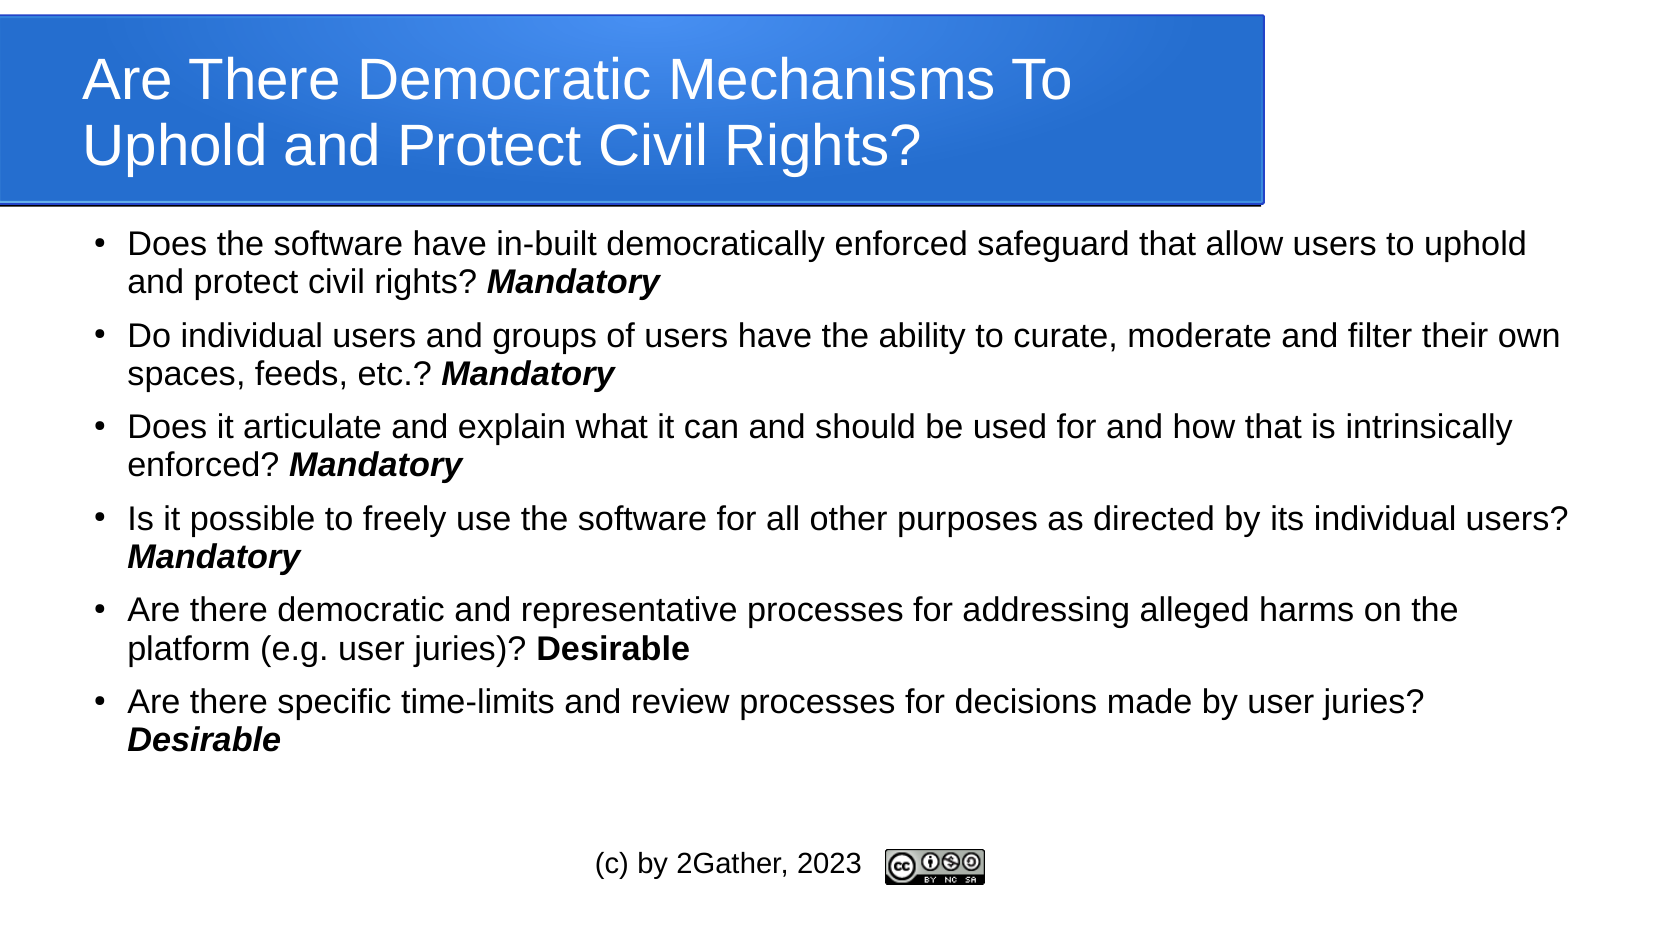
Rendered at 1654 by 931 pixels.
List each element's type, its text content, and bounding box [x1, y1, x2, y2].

title Are There Democratic Mechanisms To Uphold and Protect Civil Rights? [82, 14, 1235, 210]
list Does the software have in-built democratically enforced safeguard that allow users to uphold and protect civil rights? Mandatory Do individual users and groups of users have the ability to curate, moderate and filter their own spaces, feeds, etc.? Mandatory Does it articulate and explain what it can and should be used for and how that is intrinsically enforced? Mandatory Is it possible to freely use the software for all other purposes as directed by its individual users? Mandatory Are there democratic and representative processes for addressing alleged harms on the platform (e.g. user juries)? Desirable Are there specific time-limits and review processes for decisions made by user juries? Desirable [82, 224, 1571, 764]
picture [885, 849, 985, 885]
